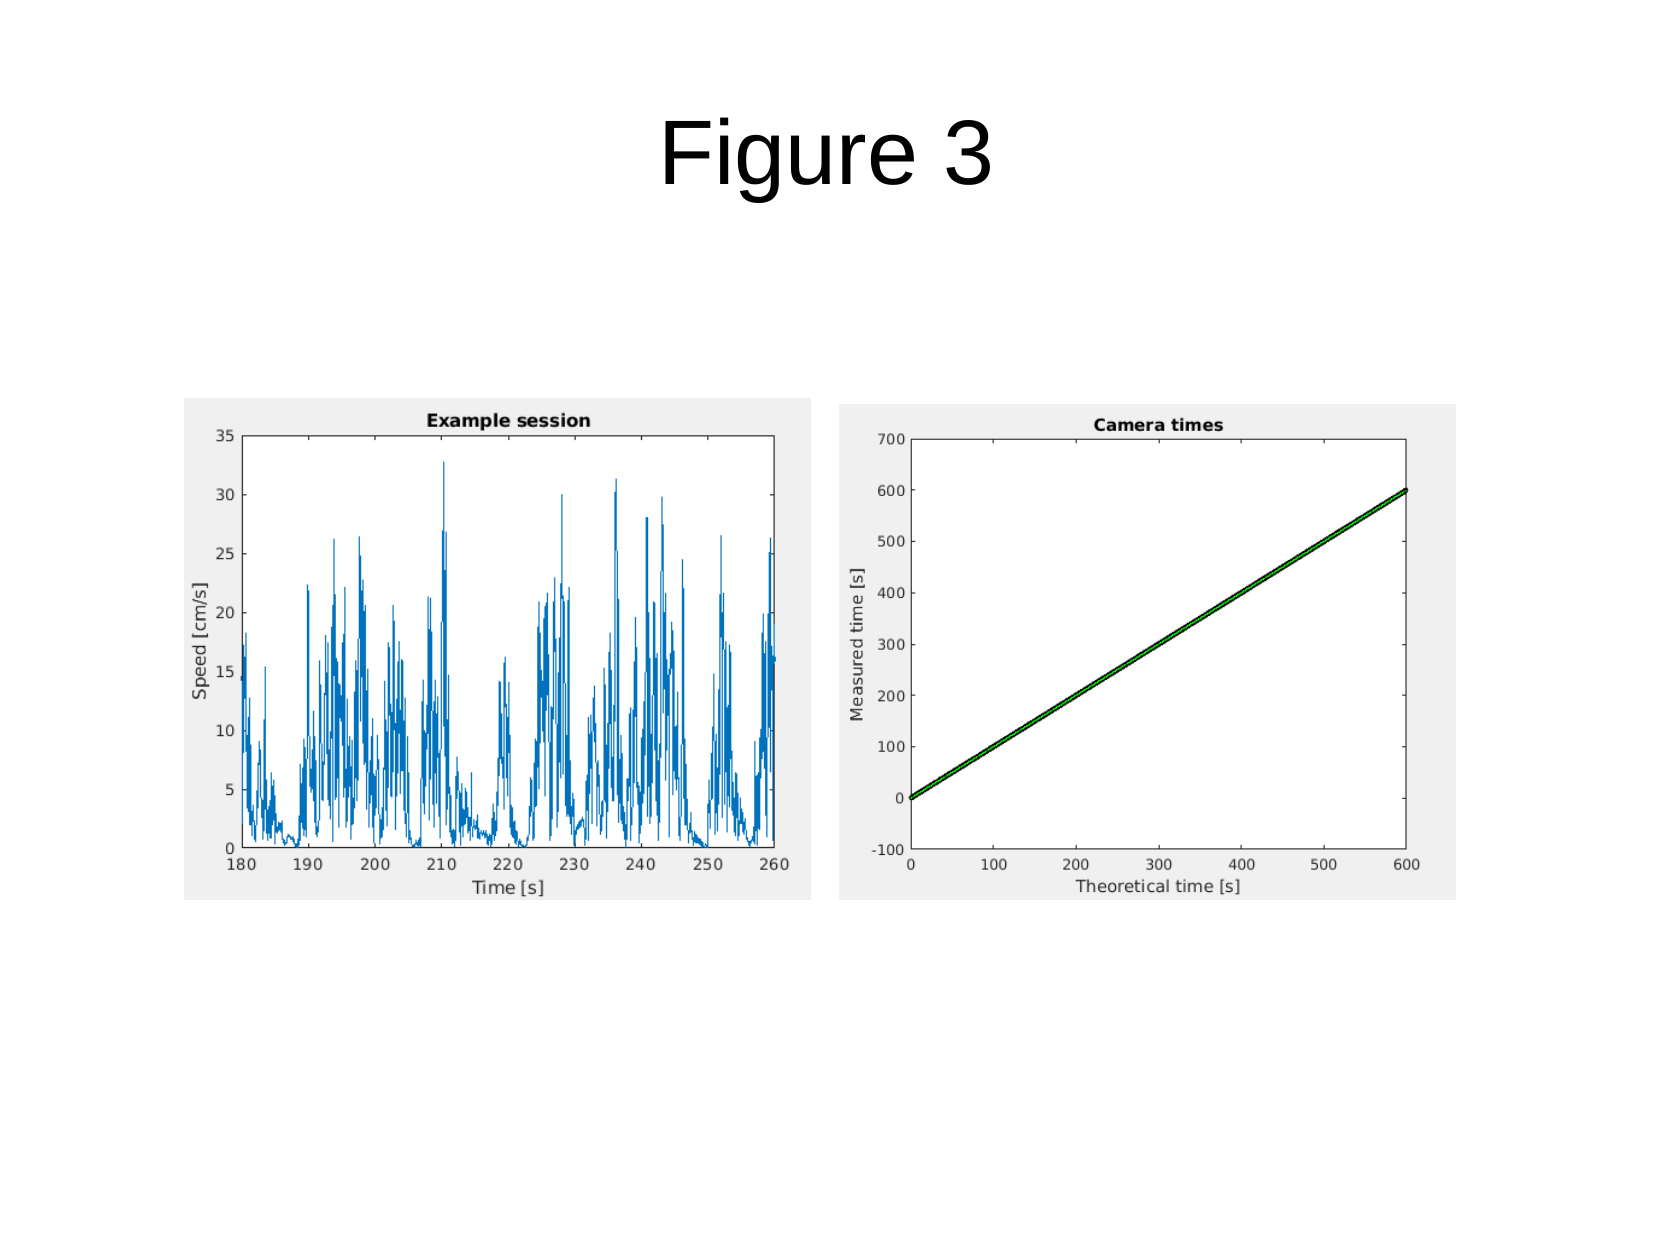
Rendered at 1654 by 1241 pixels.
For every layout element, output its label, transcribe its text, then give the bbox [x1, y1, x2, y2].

title Figure 3 [82, 49, 1571, 257]
picture [839, 404, 1456, 901]
picture [184, 398, 811, 901]
